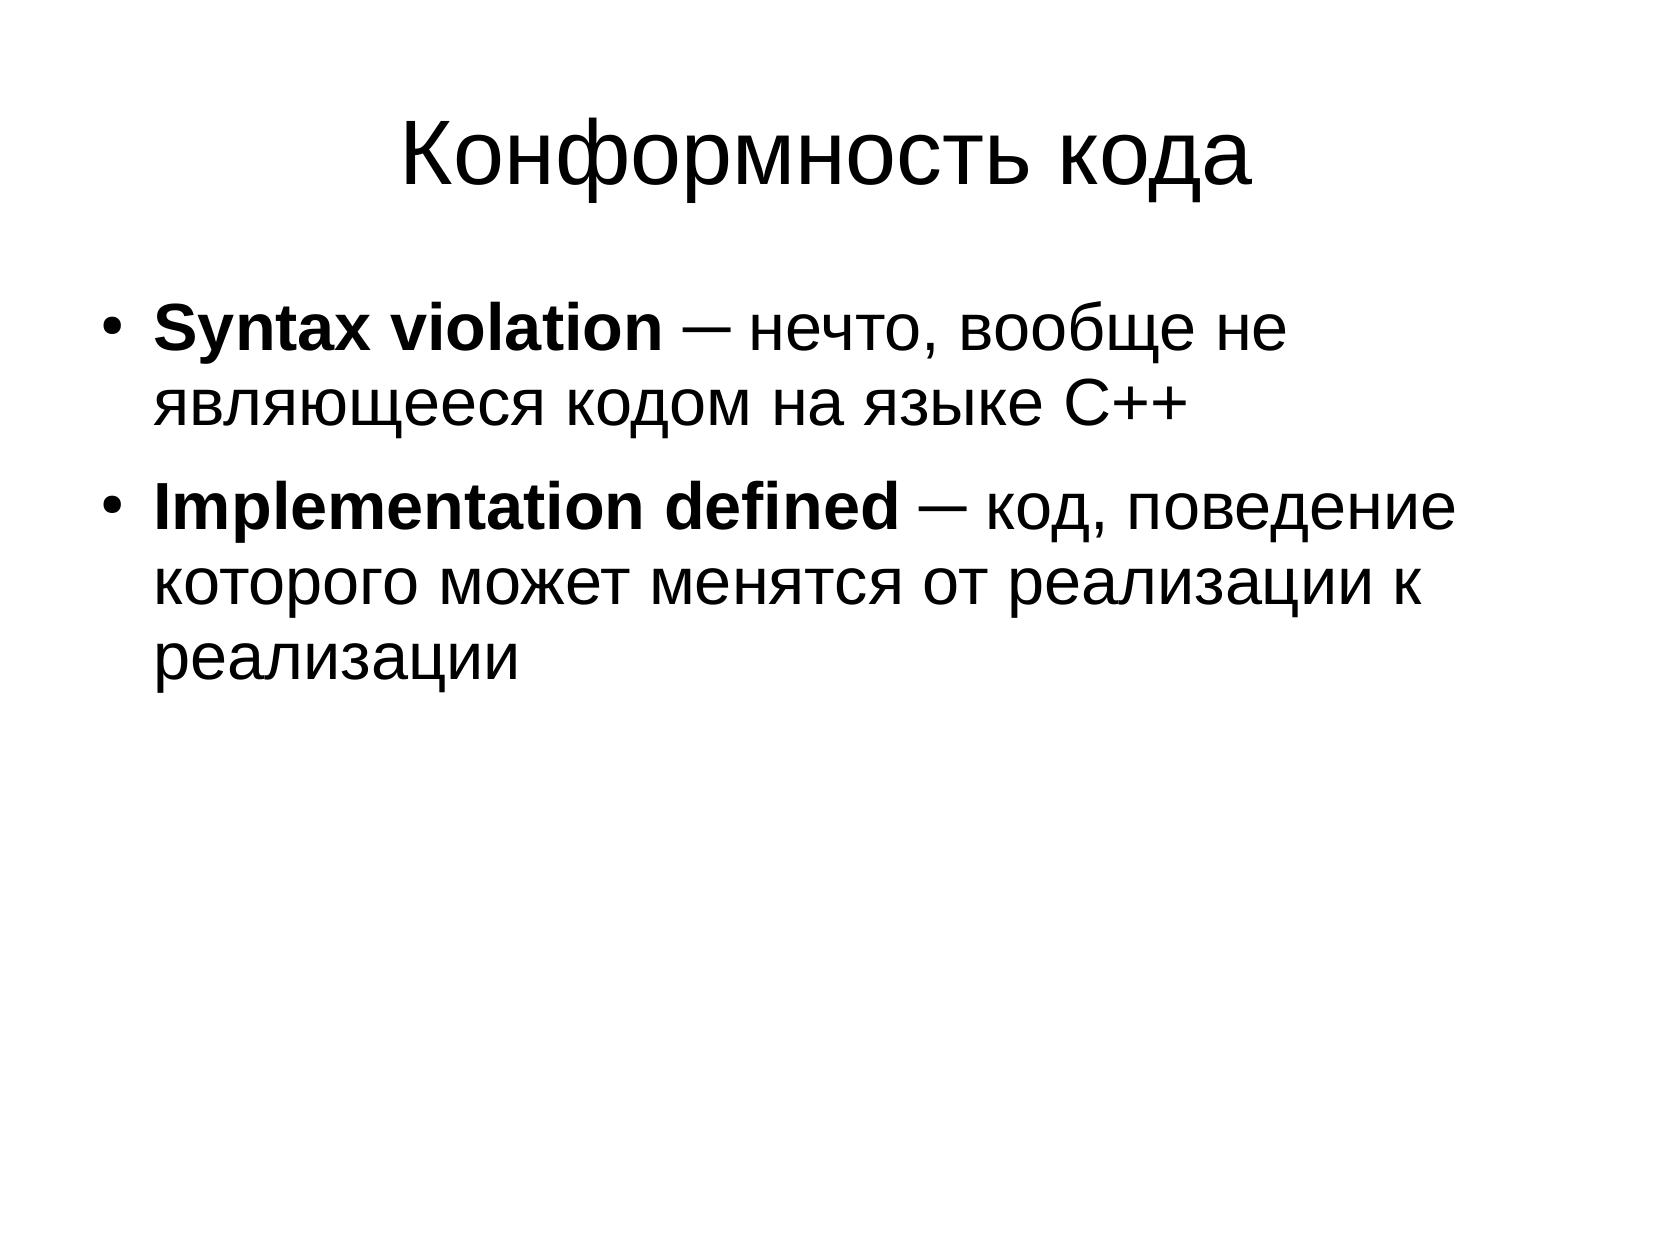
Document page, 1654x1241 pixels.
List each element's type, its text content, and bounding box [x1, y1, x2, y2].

list Syntax violation ─ нечто, вообще не являющееся кодом на языке C++ Implementation defined ─ код, поведение которого может менятся от реализации к реализации [82, 290, 1571, 1171]
title Конформность кода [82, 49, 1571, 257]
